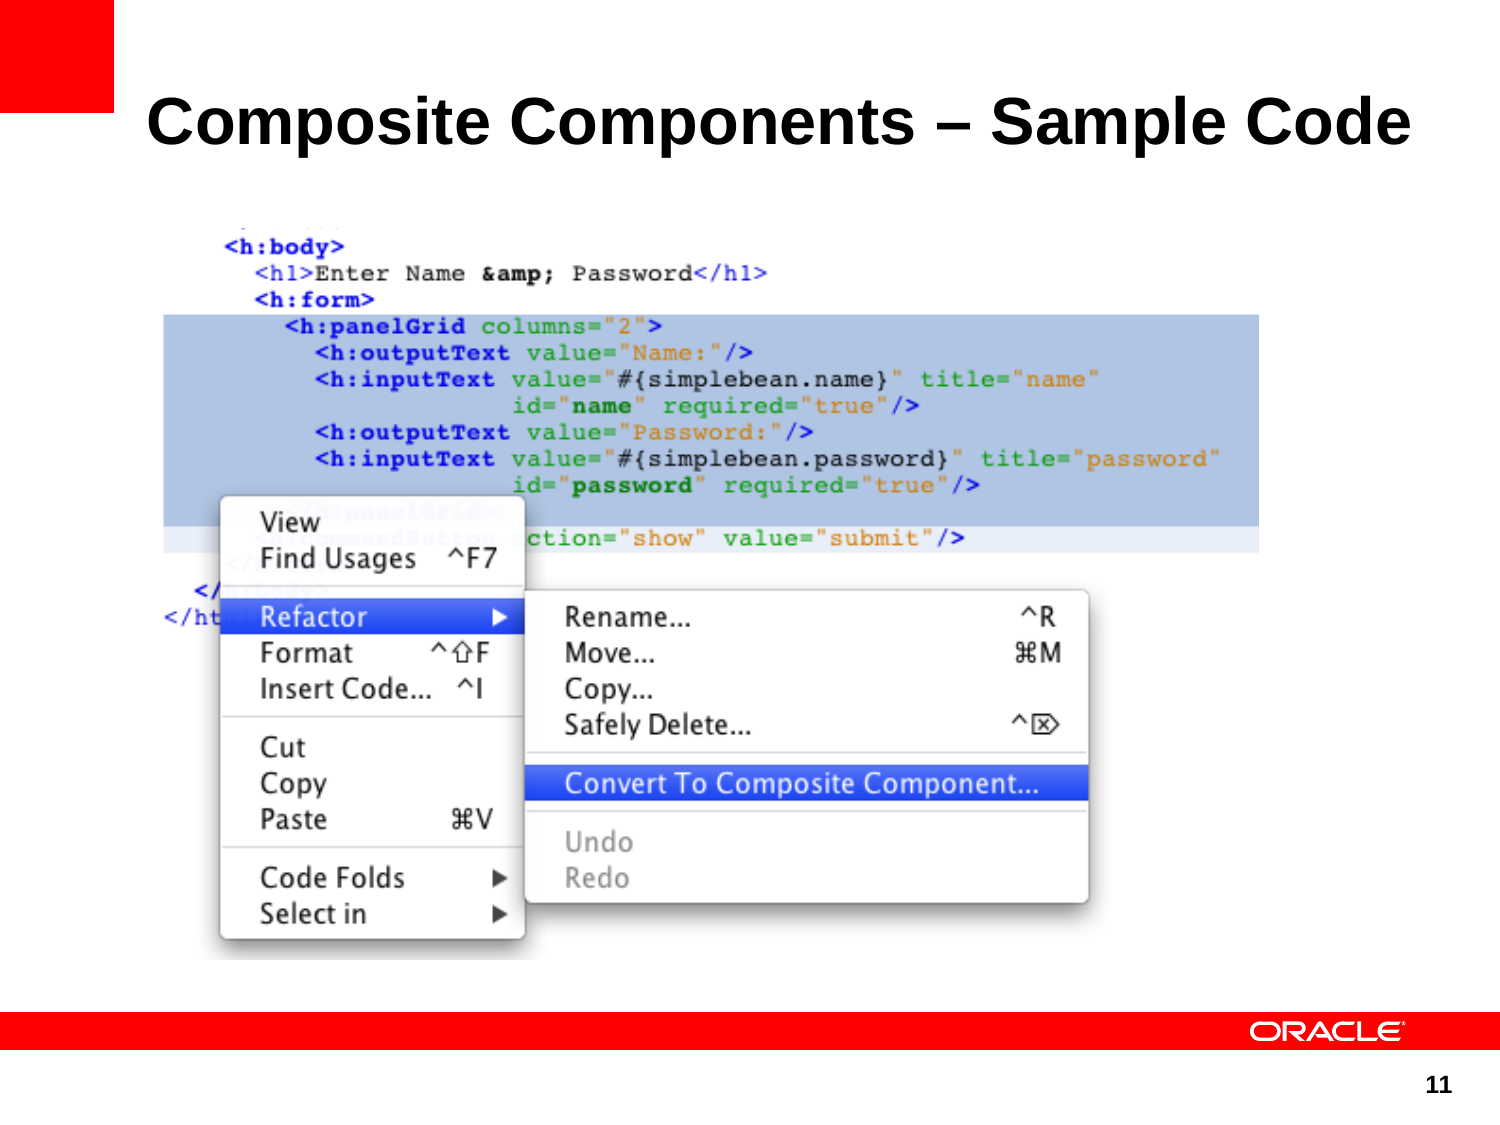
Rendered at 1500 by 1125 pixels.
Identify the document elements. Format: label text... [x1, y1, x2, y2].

picture [147, 228, 1259, 960]
picture [0, 1012, 1500, 1050]
picture [0, 0, 114, 113]
title Composite Components – Sample Code [132, 39, 1429, 204]
